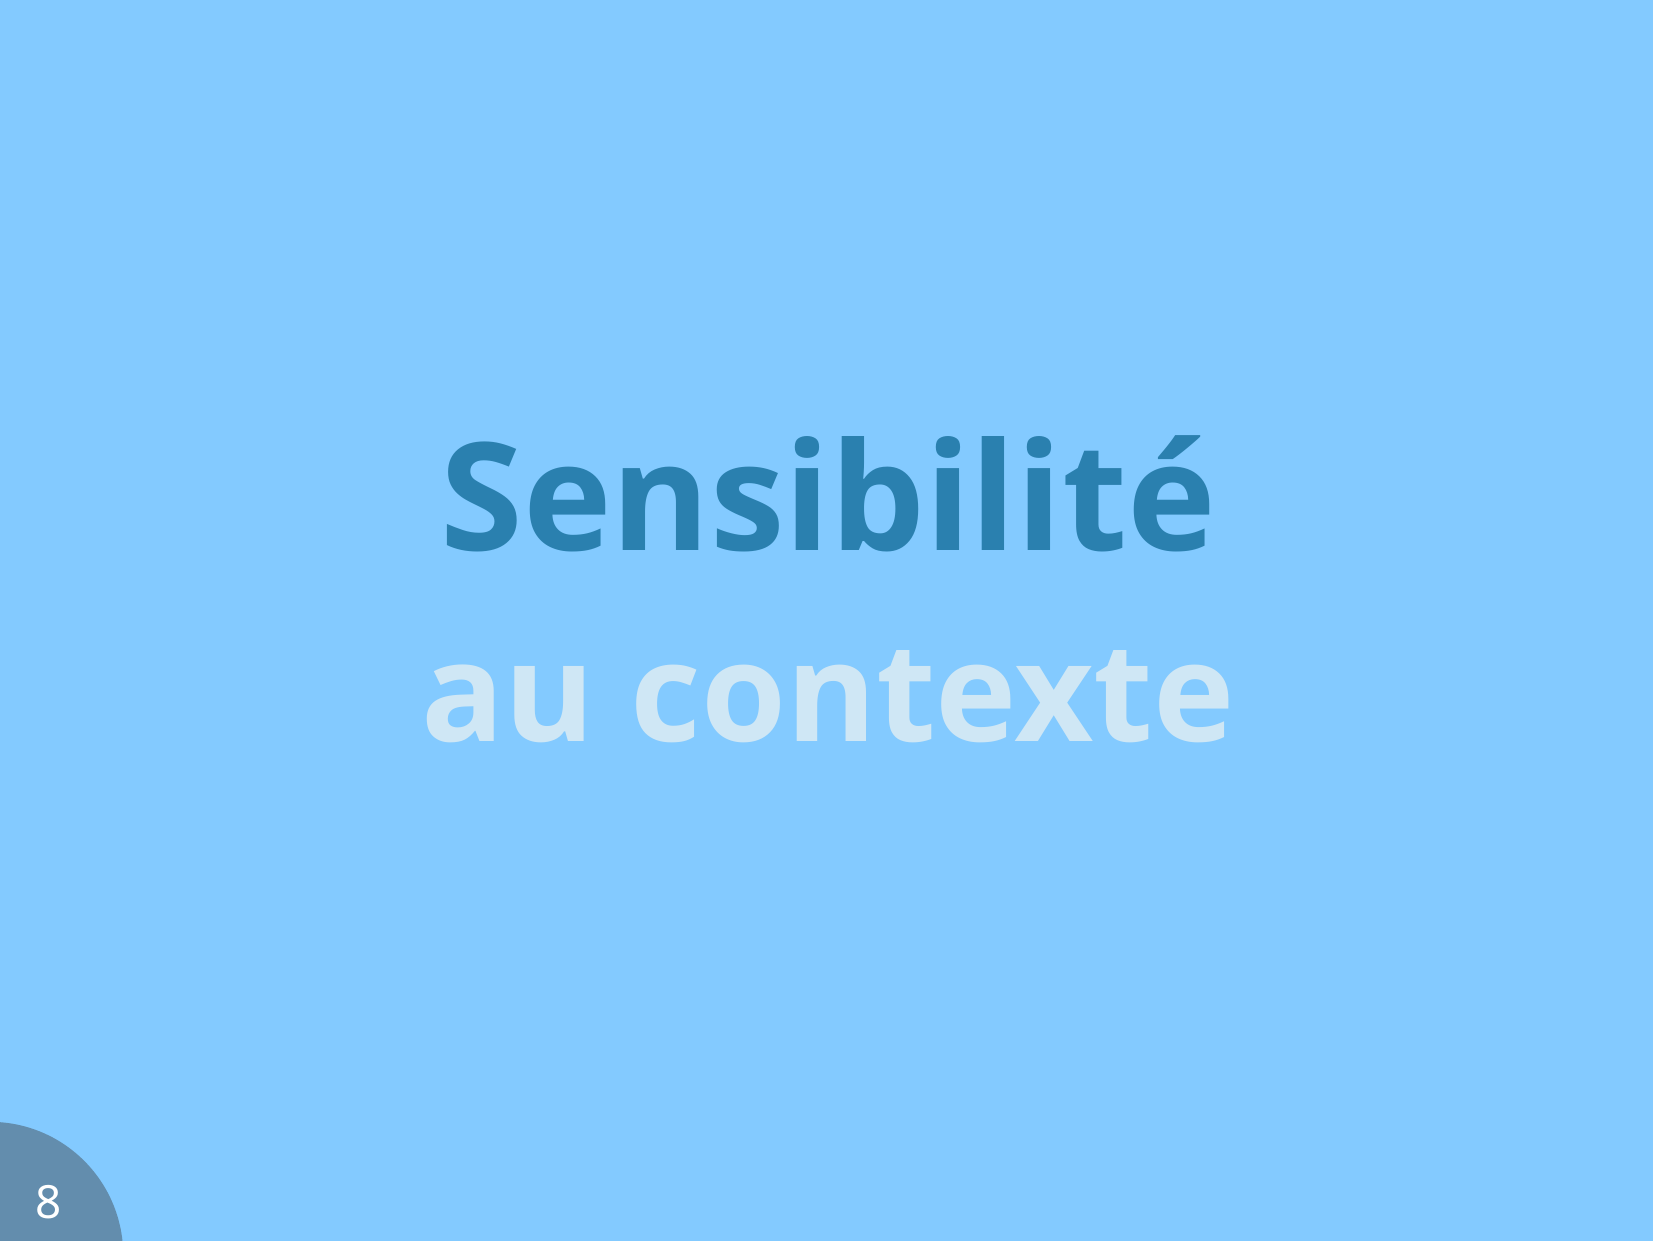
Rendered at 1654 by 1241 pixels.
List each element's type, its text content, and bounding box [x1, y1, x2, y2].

title Sensibilité au contexte [84, 381, 1573, 791]
